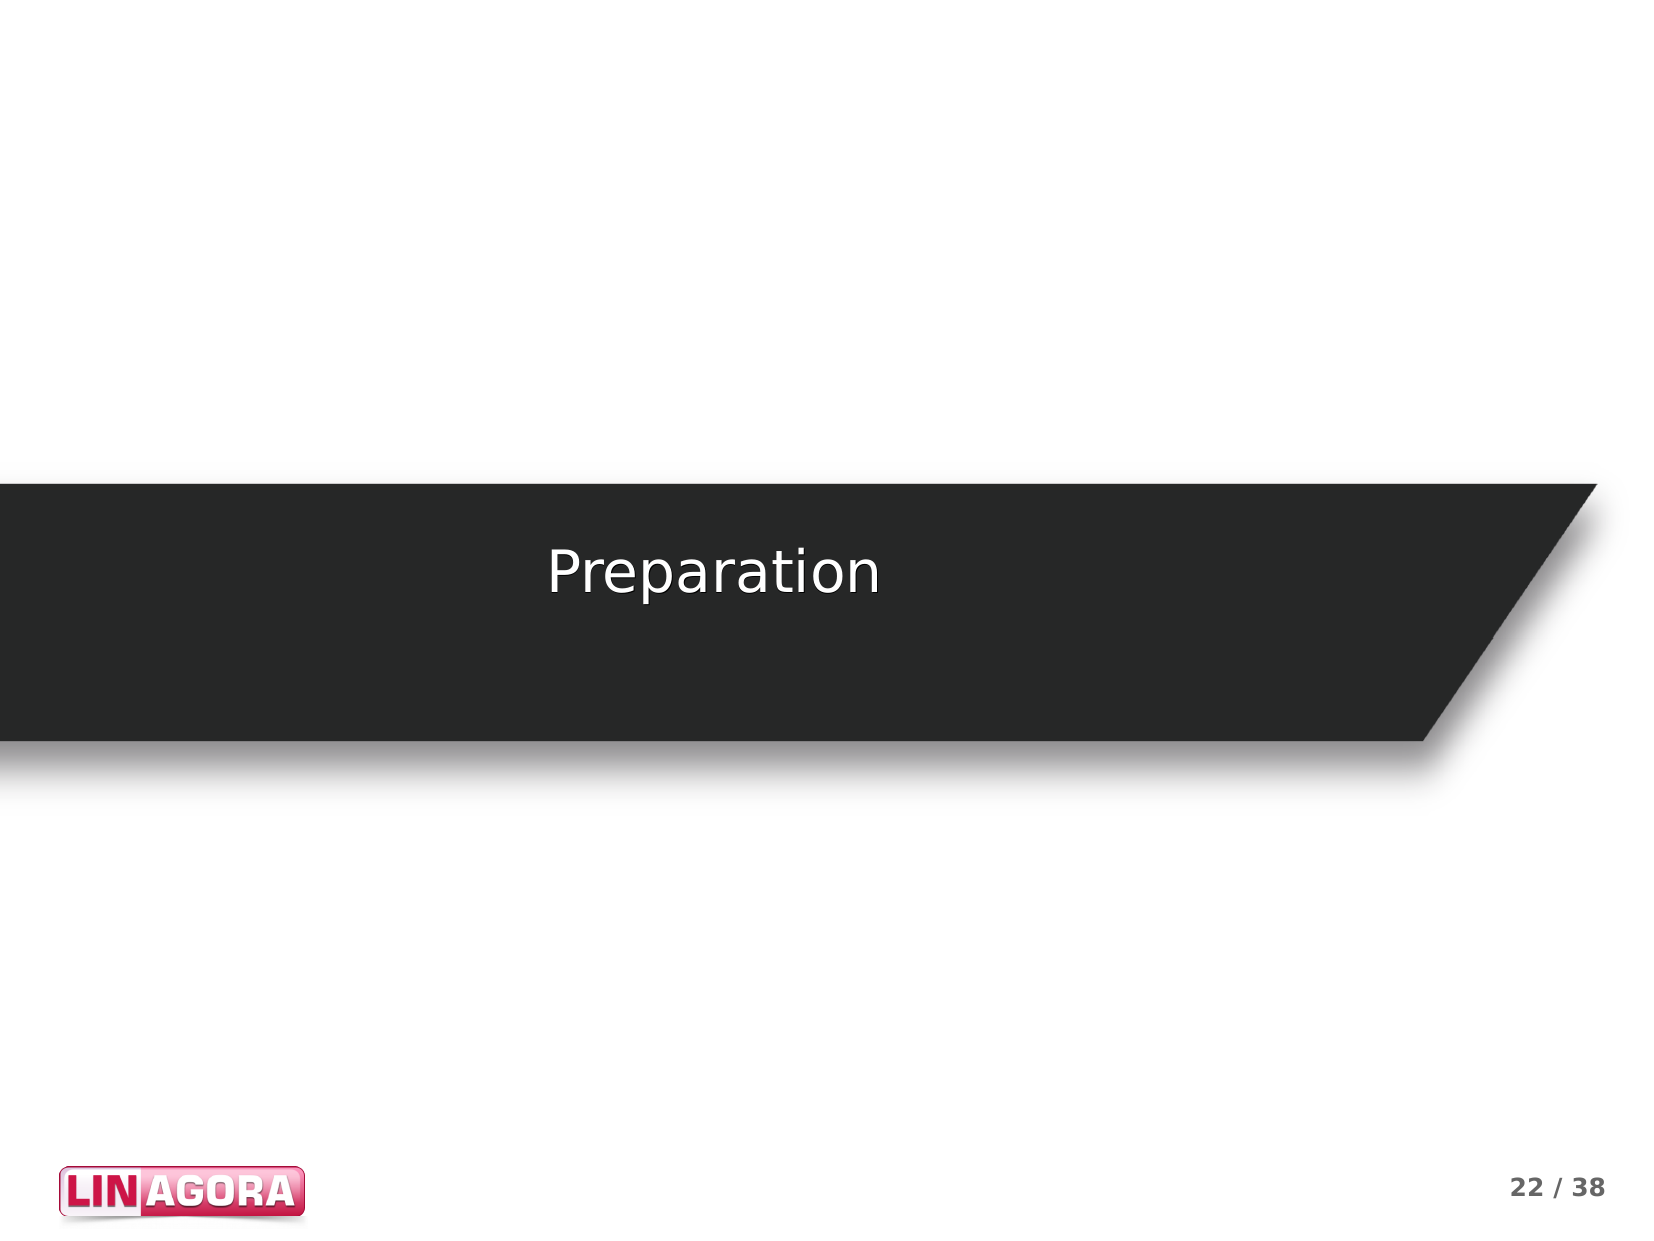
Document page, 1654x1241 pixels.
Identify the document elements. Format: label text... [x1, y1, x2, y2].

title Preparation [82, 460, 1347, 686]
picture [59, 1166, 308, 1229]
